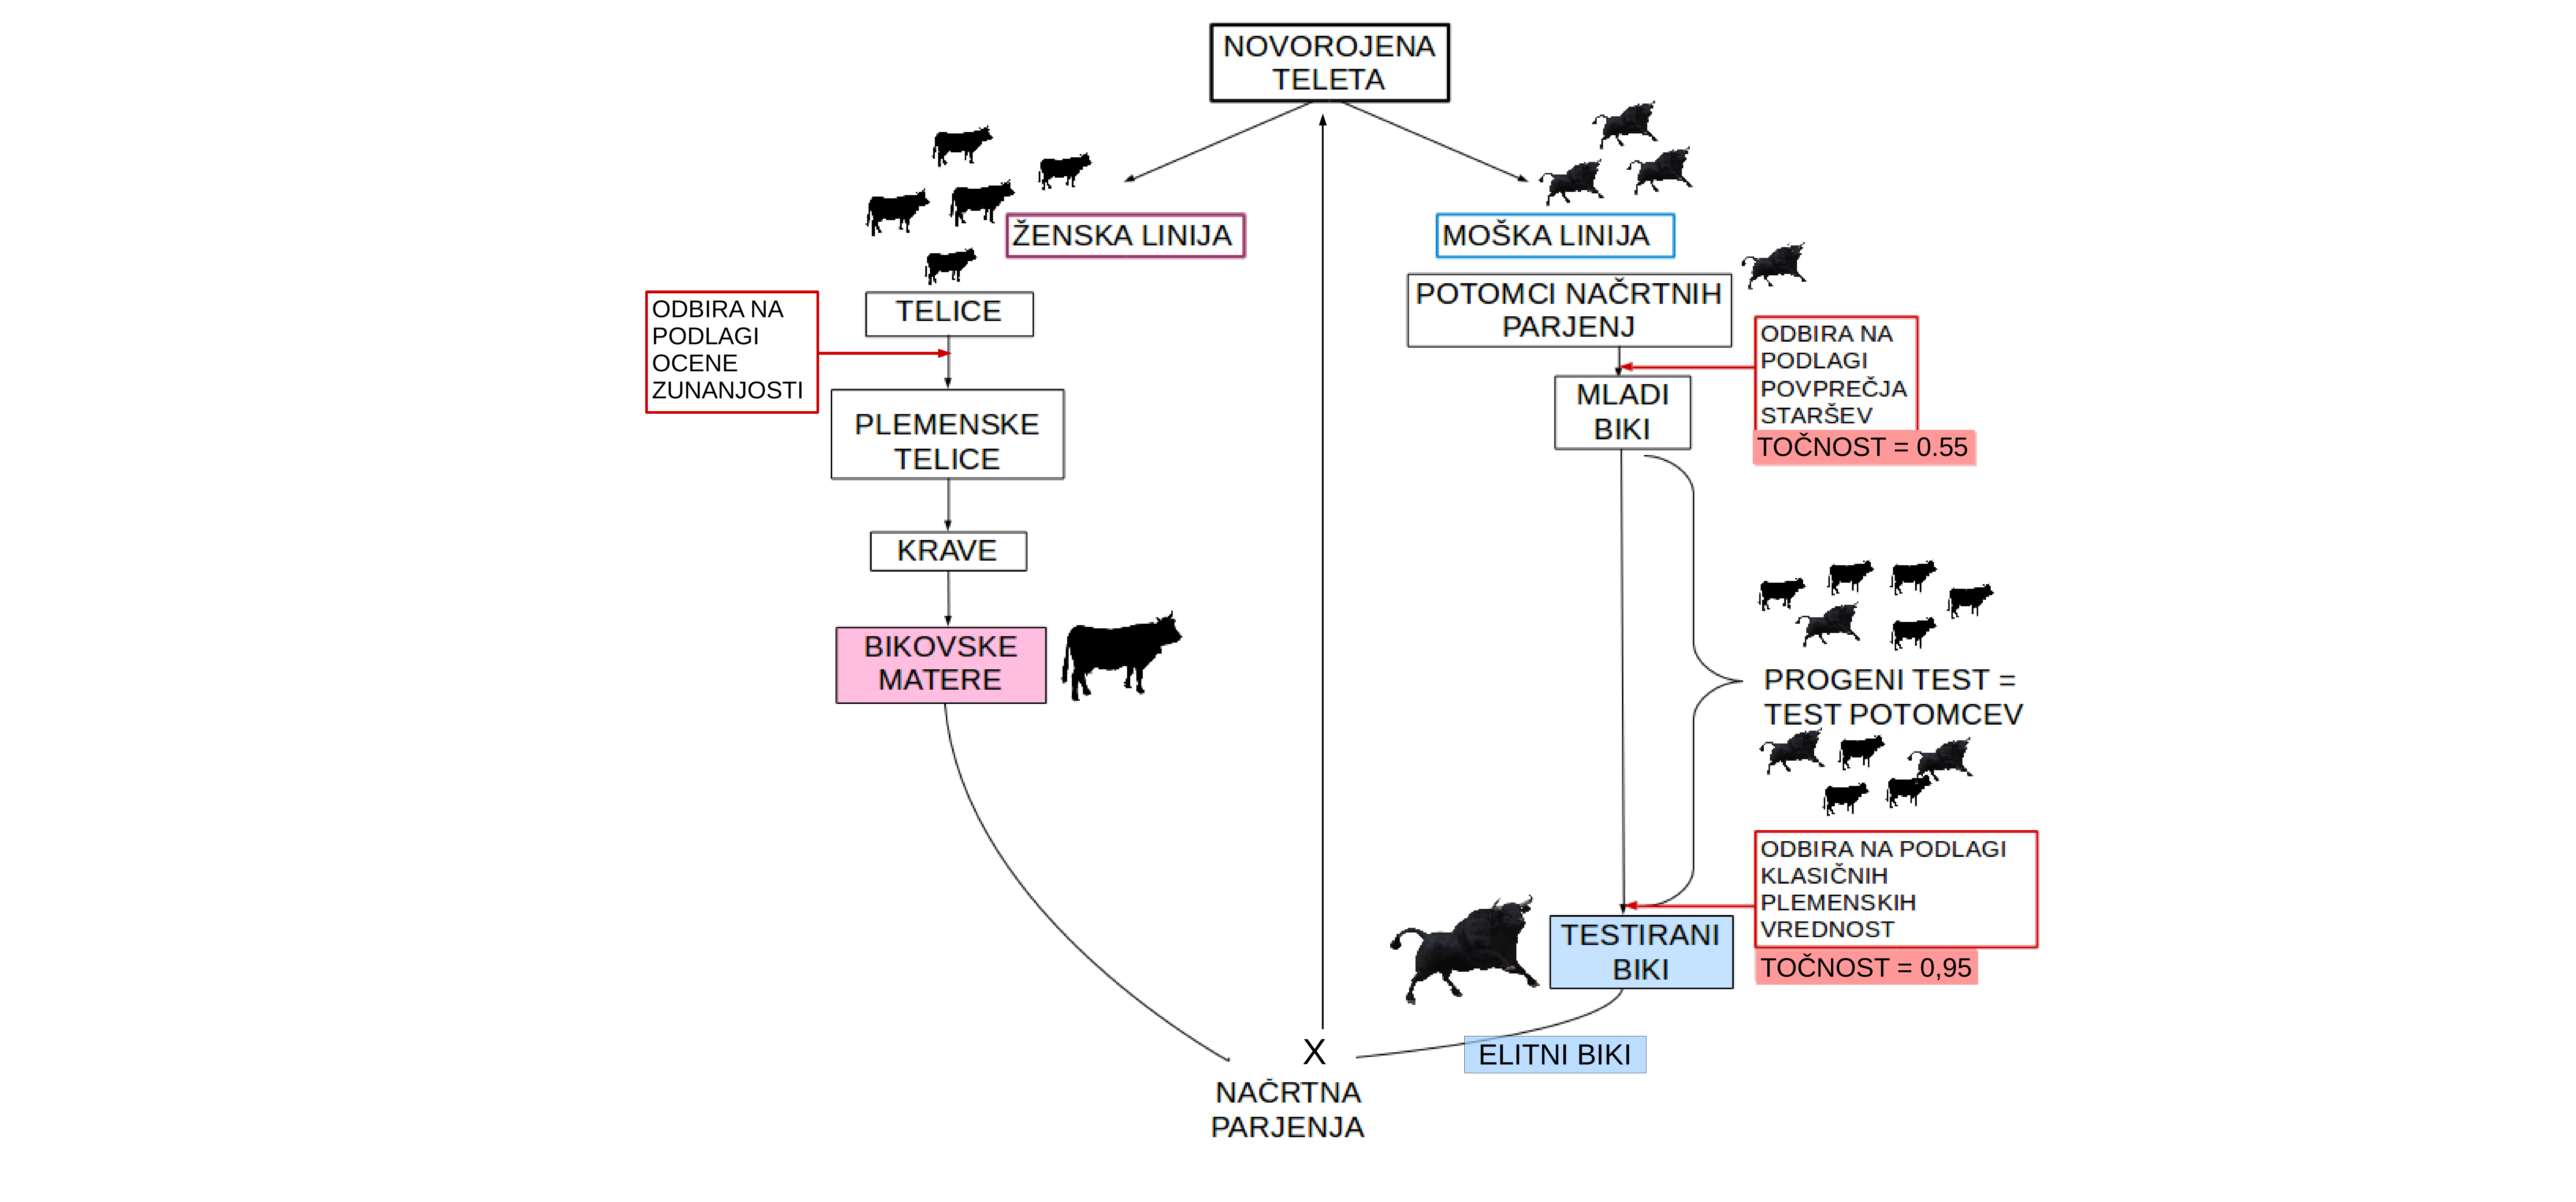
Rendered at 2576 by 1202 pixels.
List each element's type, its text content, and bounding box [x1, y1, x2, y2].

text_box TOČNOST = 0,95 [1756, 950, 1978, 985]
text_box X [1247, 1029, 1356, 1075]
text_box ELITNI BIKI [1464, 1036, 1646, 1073]
text_box ODBIRA NA PODLAGI OCENE ZUNANJOSTI [646, 292, 818, 413]
text_box TOČNOST = 0.55 [1753, 430, 1975, 464]
picture [808, 14, 2067, 1202]
